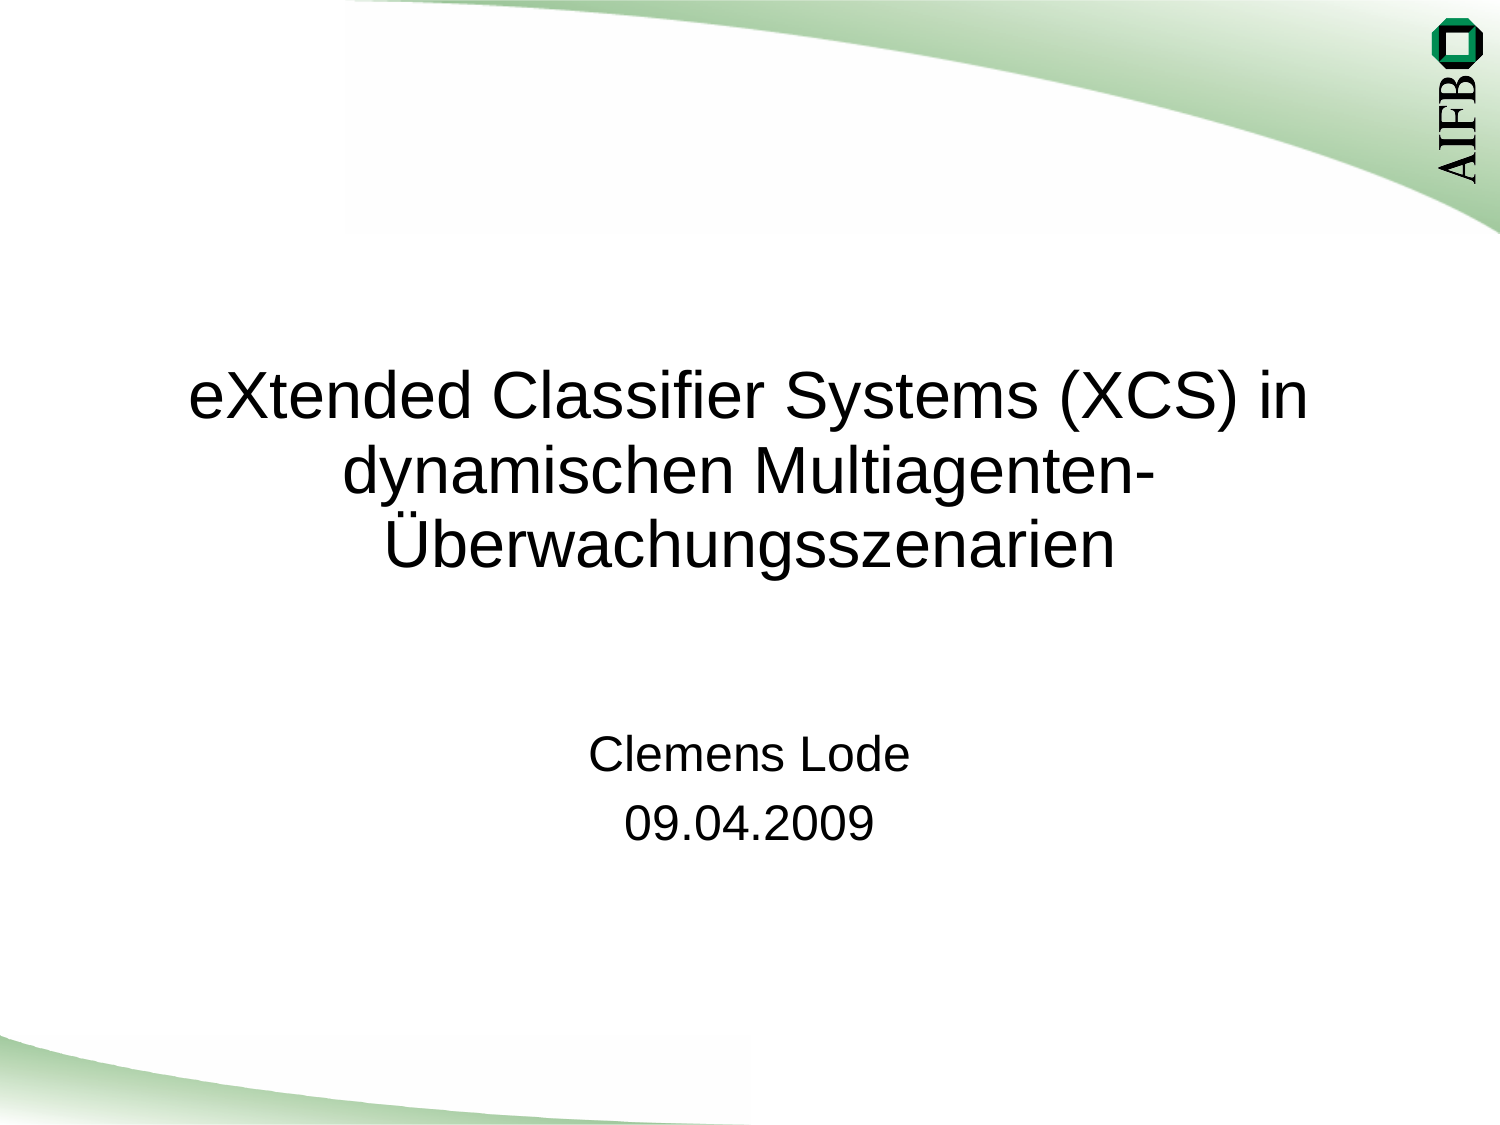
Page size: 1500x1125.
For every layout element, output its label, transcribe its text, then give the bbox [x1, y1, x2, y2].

picture [345, 0, 1500, 234]
picture [0, 1035, 751, 1125]
title eXtended Classifier Systems (XCS) in dynamischen Multiagenten-Überwachungsszenarien [112, 349, 1388, 591]
subtitle Clemens Lode 09.04.2009 [225, 644, 1276, 933]
